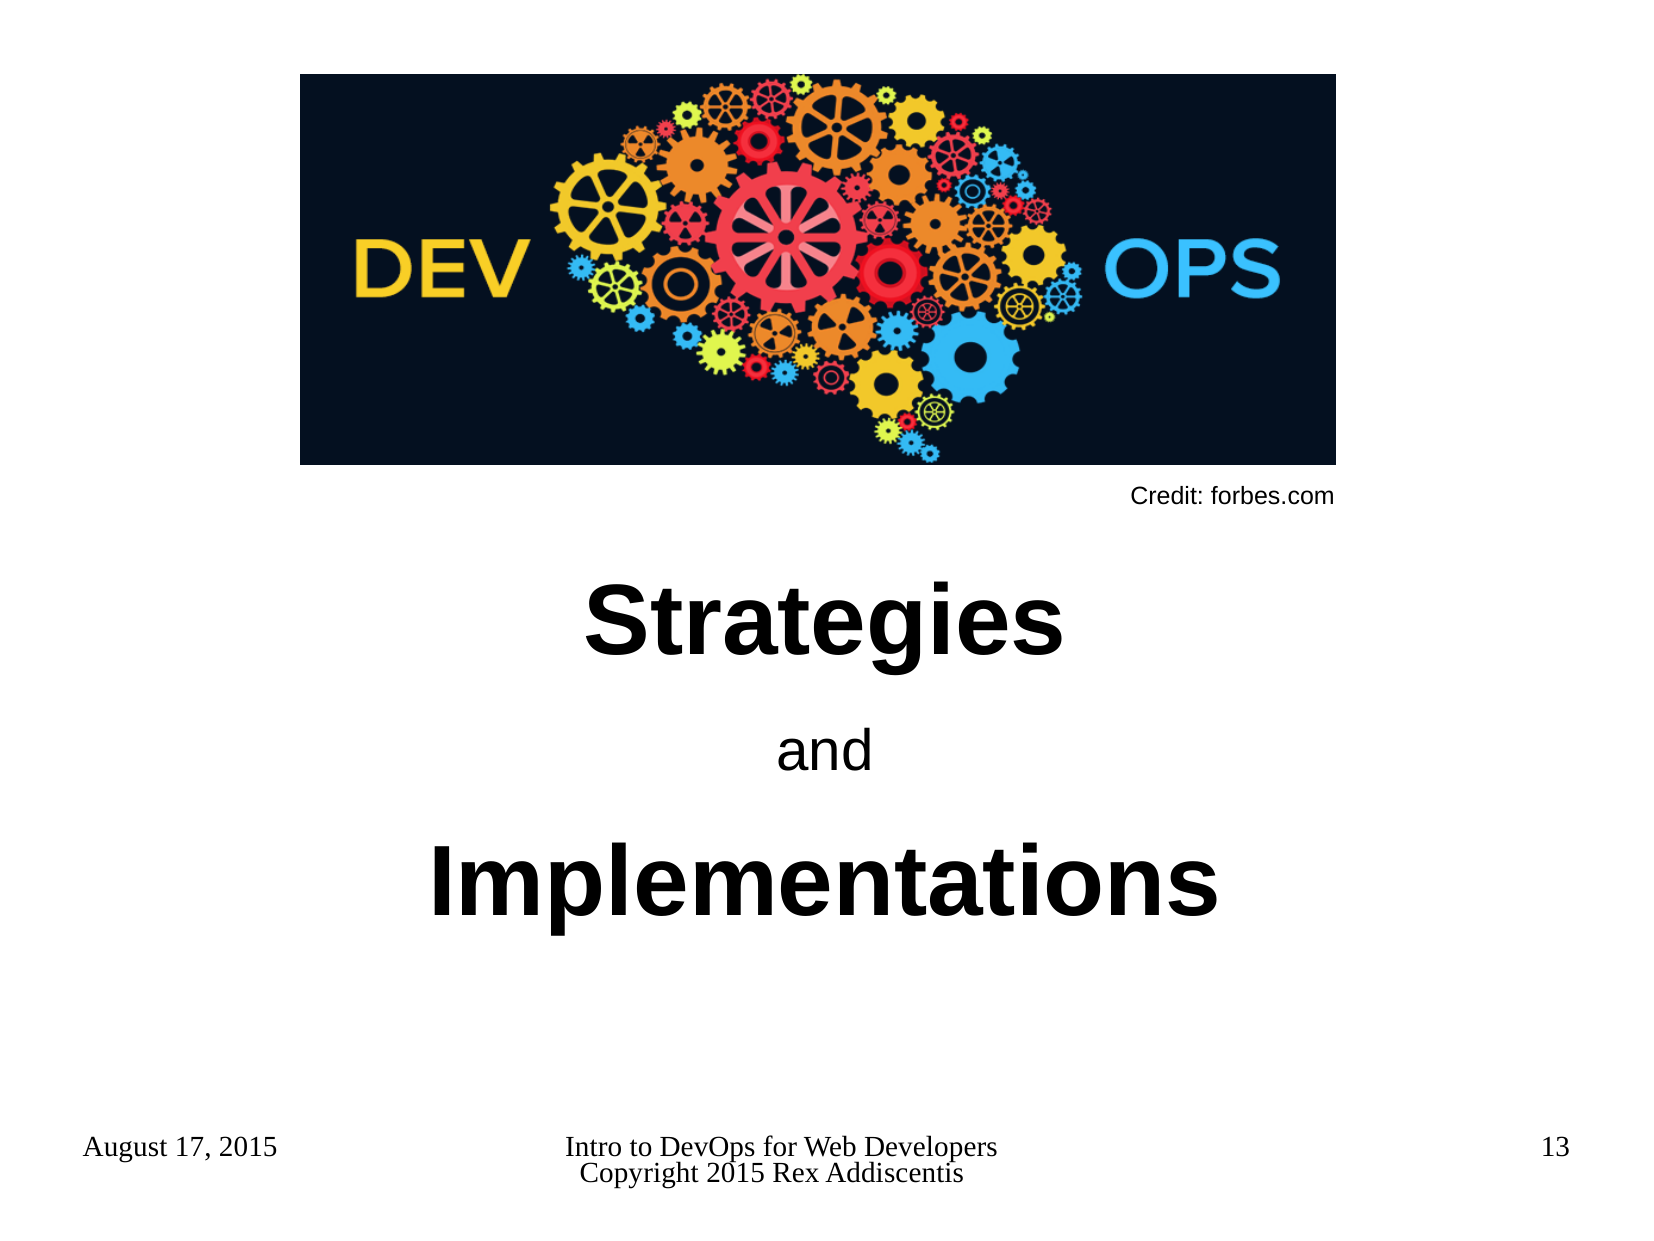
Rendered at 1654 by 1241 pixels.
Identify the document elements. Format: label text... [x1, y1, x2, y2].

picture [300, 74, 1336, 466]
text_box Strategies and Implementations [75, 540, 1576, 961]
title Credit: forbes.com [285, 481, 1336, 511]
